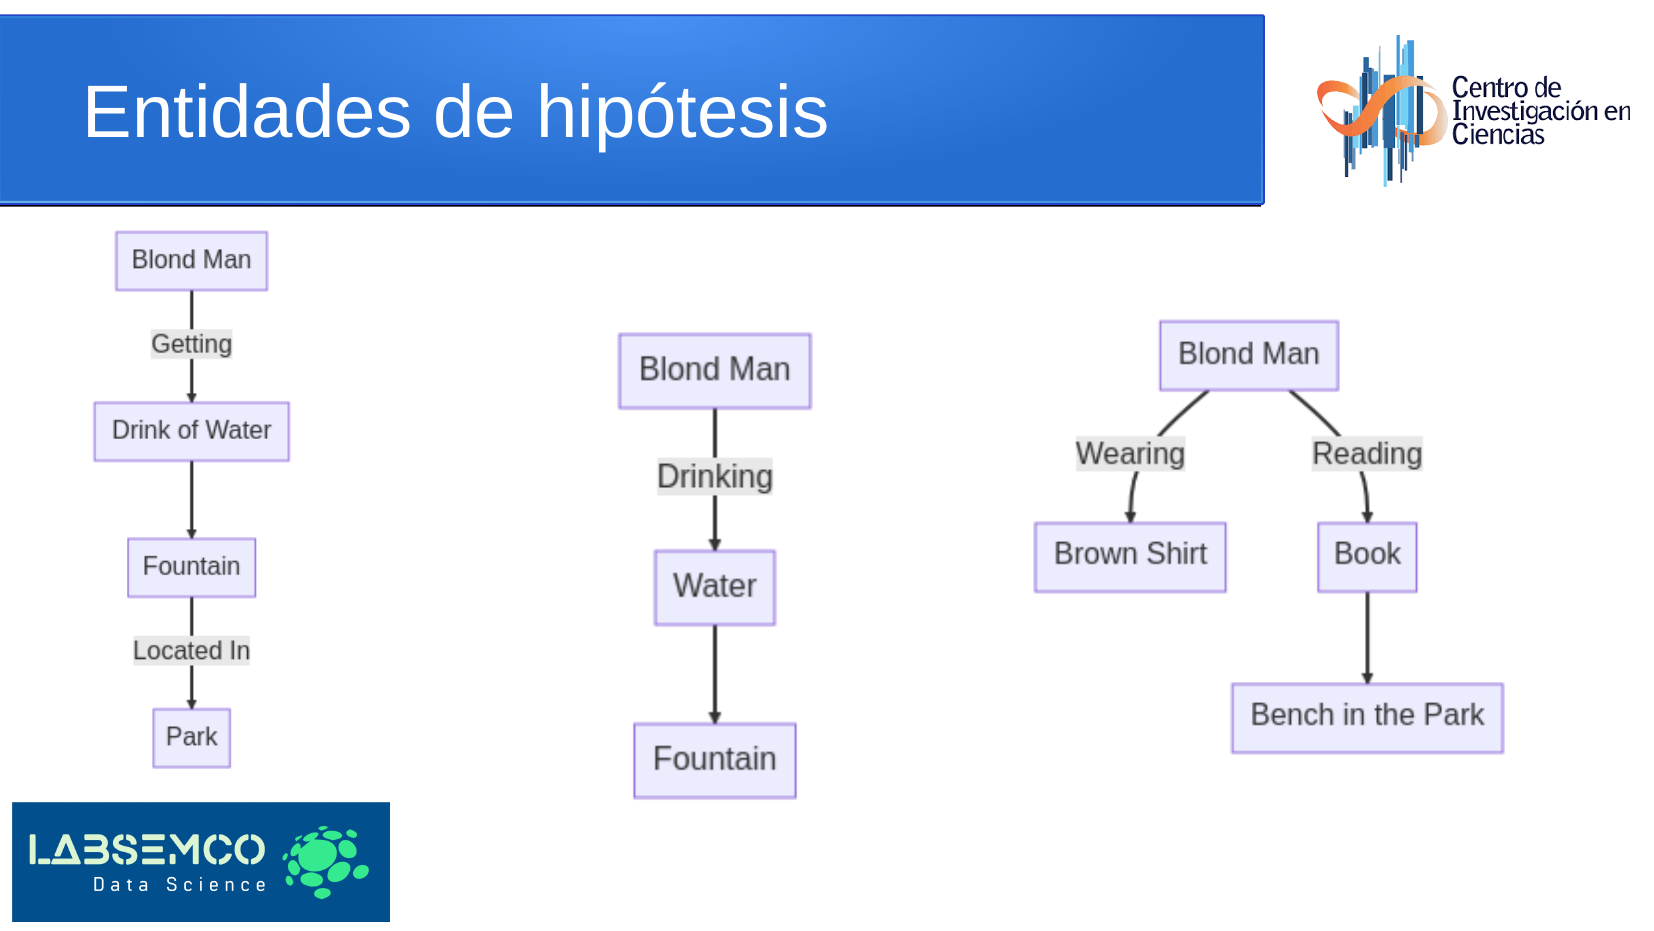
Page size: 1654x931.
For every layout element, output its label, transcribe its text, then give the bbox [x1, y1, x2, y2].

picture [1021, 307, 1518, 768]
title Entidades de hipótesis [82, 35, 1235, 189]
picture [1317, 35, 1630, 187]
picture [82, 220, 302, 780]
picture [604, 319, 827, 814]
picture [11, 801, 390, 922]
